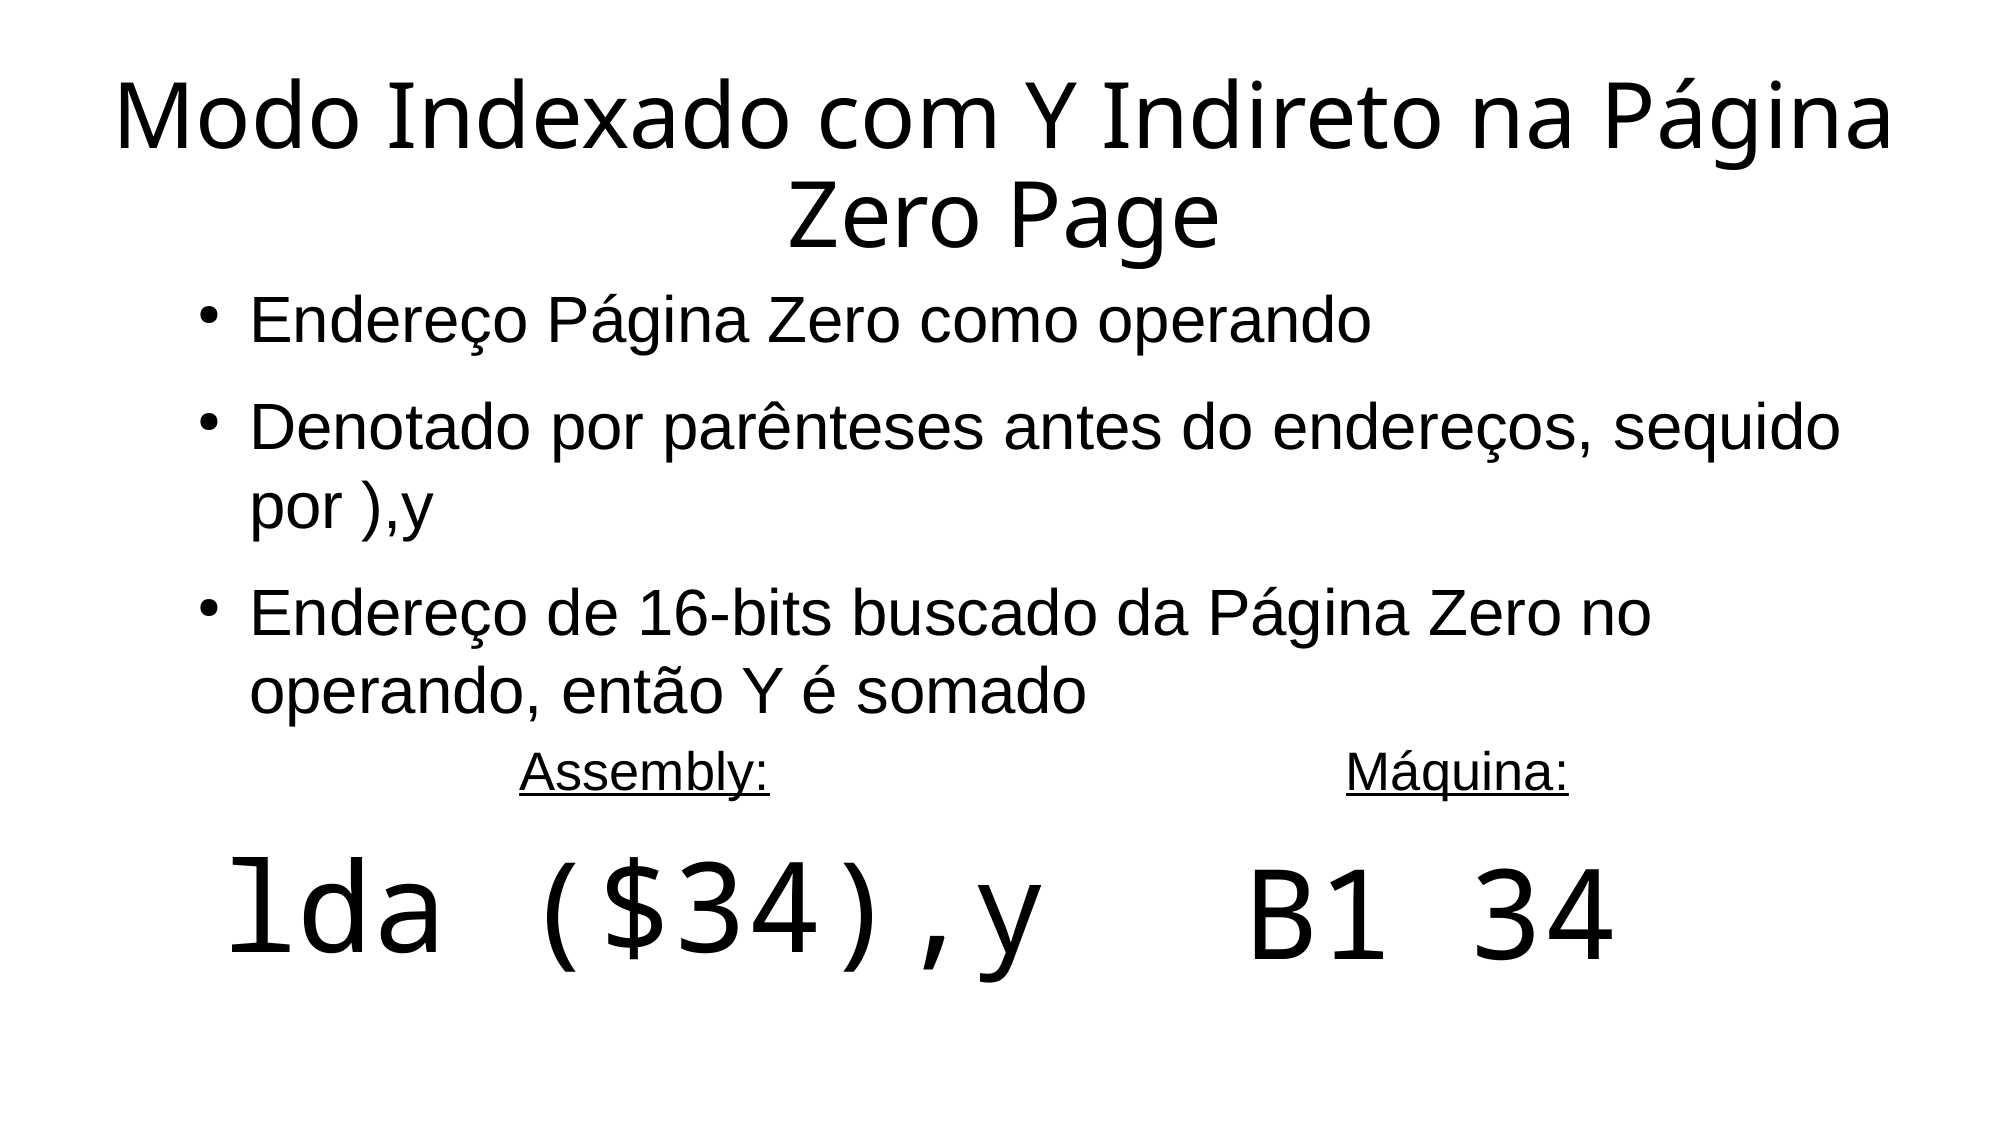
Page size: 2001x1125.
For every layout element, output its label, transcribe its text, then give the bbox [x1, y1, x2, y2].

list Endereço Página Zero como operando Denotado por parênteses antes do endereços, sequido por ),y Endereço de 16-bits buscado da Página Zero no operando, então Y é somado [165, 278, 1891, 735]
text_box lda ($34),y [207, 811, 1065, 997]
title Modo Indexado com Y Indireto na Página Zero Page [60, 59, 1951, 278]
text_box Máquina: [1331, 734, 1585, 810]
text_box Assembly: [504, 734, 785, 810]
text_box B1 34 [1228, 817, 1706, 1004]
